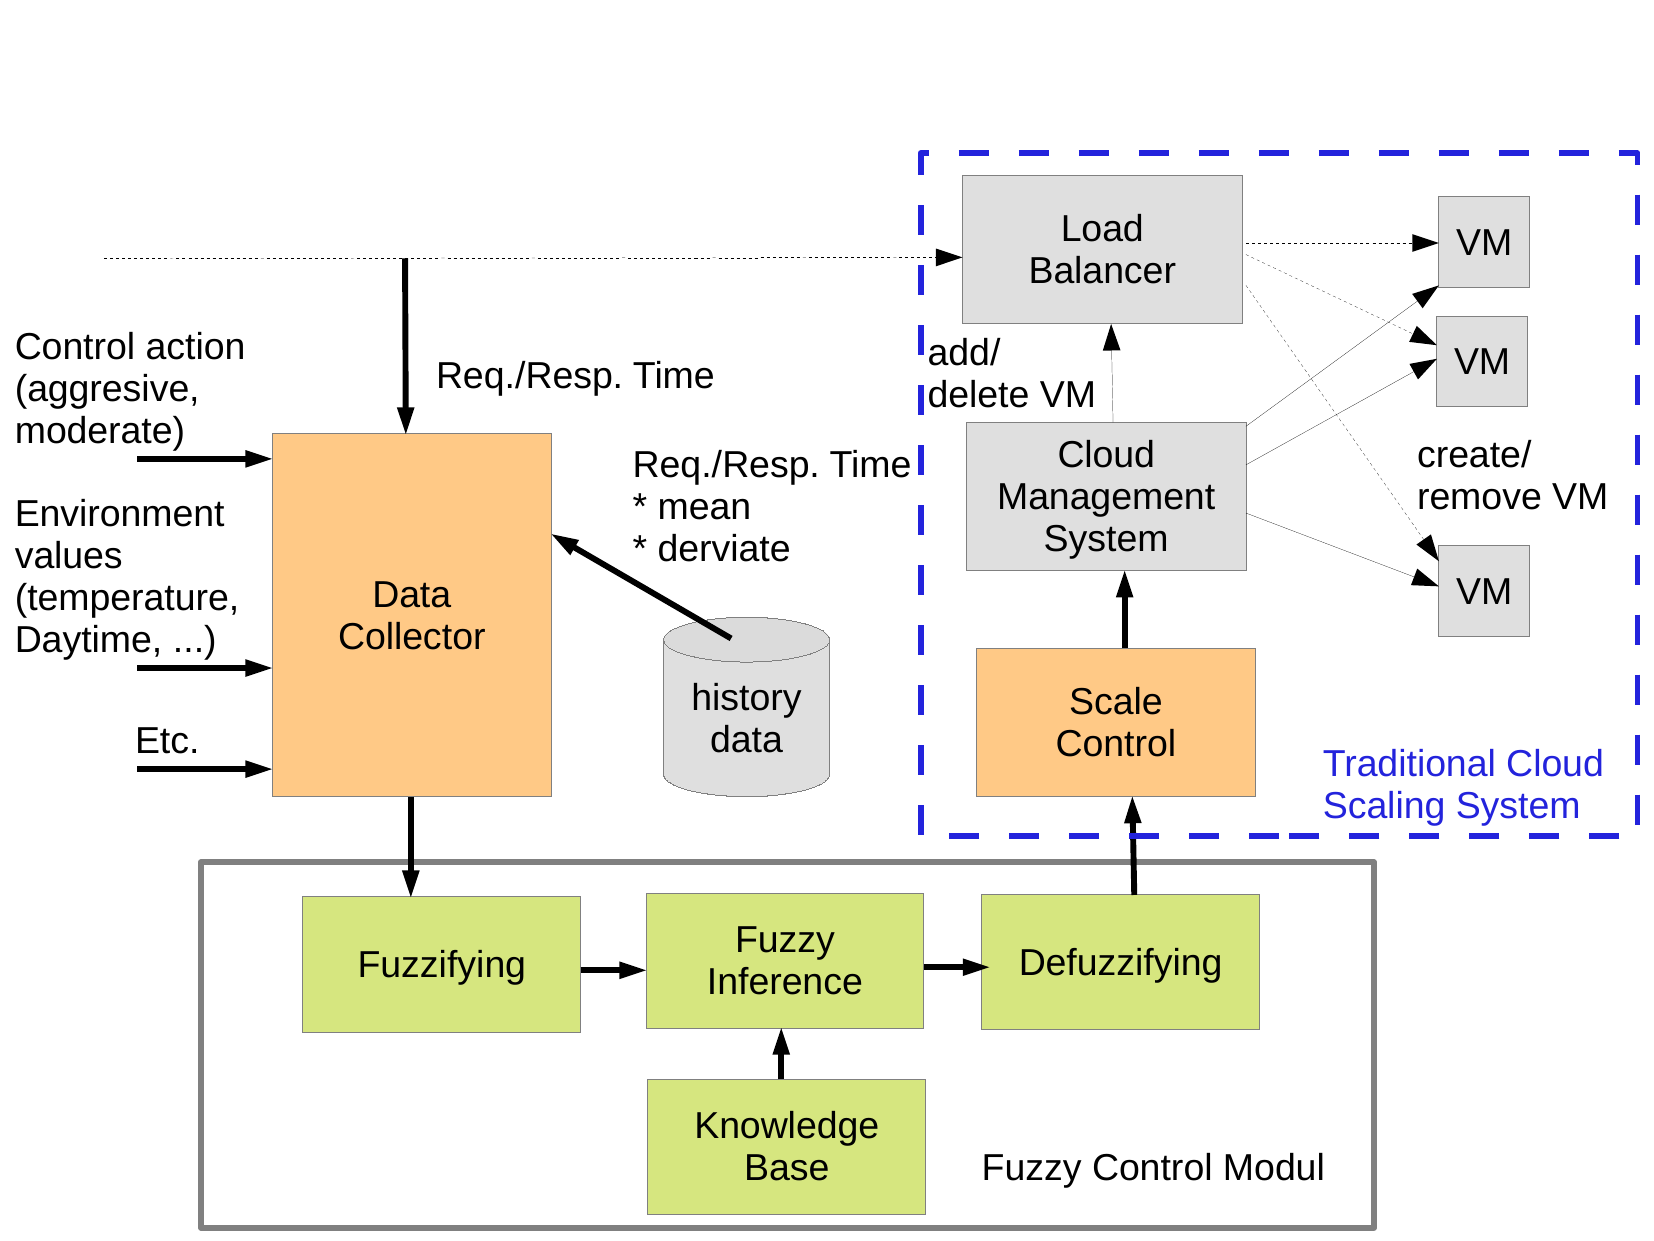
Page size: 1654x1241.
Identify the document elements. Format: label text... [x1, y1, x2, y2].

text_box [412, 862, 1131, 969]
text_box VM [1436, 316, 1528, 407]
text_box [200, 862, 1374, 1228]
text_box Knowledge Base [647, 1079, 926, 1215]
text_box Fuzzy Control Modul [966, 1138, 1340, 1196]
text_box Req./Resp. Time * mean * derviate [617, 435, 927, 577]
text_box Traditional Cloud Scaling System [1308, 735, 1619, 835]
text_box Data Collector [272, 433, 552, 797]
text_box create/ remove VM [1402, 426, 1624, 527]
text_box history data [663, 642, 830, 797]
text_box add/ delete VM [912, 323, 1112, 423]
text_box Fuzzy Inference [646, 893, 924, 1029]
text_box VM [1438, 196, 1530, 288]
text_box Defuzzifying [981, 894, 1260, 1030]
text_box Control action (aggresive, moderate) [0, 318, 261, 459]
text_box Load Balancer [962, 175, 1243, 324]
text_box Scale Control [976, 648, 1256, 797]
text_box VM [1438, 545, 1530, 637]
text_box Req./Resp. Time [421, 346, 730, 404]
text_box Cloud Management System [966, 422, 1247, 571]
text_box Etc. [120, 712, 215, 770]
text_box Fuzzifying [302, 896, 581, 1033]
text_box Environment values (temperature, Daytime, ...) [0, 485, 255, 669]
